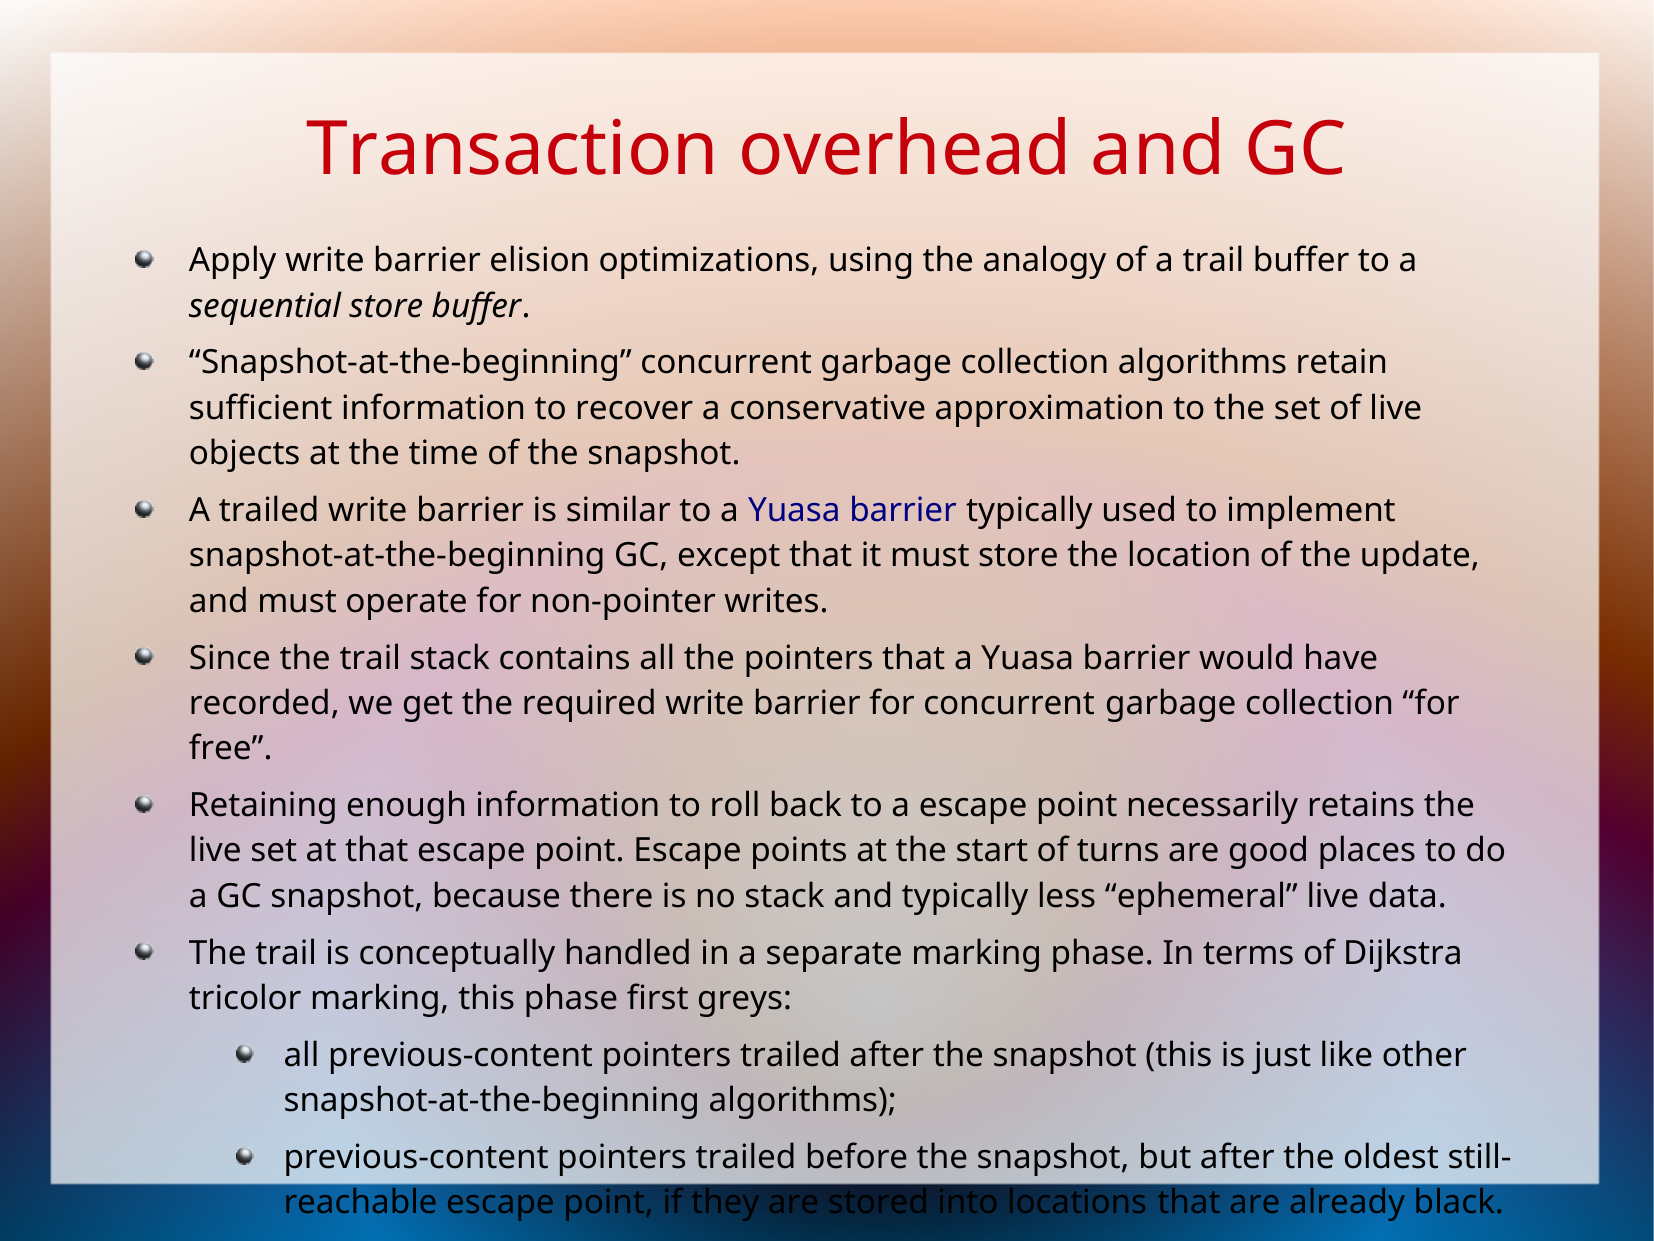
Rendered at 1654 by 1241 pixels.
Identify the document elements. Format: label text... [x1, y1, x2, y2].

picture [0, 0, 1654, 1241]
list Apply write barrier elision optimizations, using the analogy of a trail buffer to a sequential store buffer. “Snapshot-at-the-beginning” concurrent garbage collection algorithms retain sufficient information to recover a conservative approximation to the set of live objects at the time of the snapshot. A trailed write barrier is similar to a Yuasa barrier typically used to implement snapshot-at-the-beginning GC, except that it must store the location of the update, and must operate for non-pointer writes. Since the trail stack contains all the pointers that a Yuasa barrier would have recorded, we get the required write barrier for concurrent garbage collection “for free”. Retaining enough information to roll back to a escape point necessarily retains the live set at that escape point. Escape points at the start of turns are good places to do a GC snapshot, because there is no stack and typically less “ephemeral” live data. The trail is conceptually handled in a separate marking phase. In terms of Dijkstra tricolor marking, this phase first greys: all previous-content pointers trailed after the snapshot (this is just like other snapshot-at-the-beginning algorithms); previous-content pointers trailed before the snapshot, but after the oldest still-reachable escape point, if they are stored into locations that are already black. [118, 236, 1536, 1103]
title Transaction overhead and GC [82, 55, 1571, 237]
